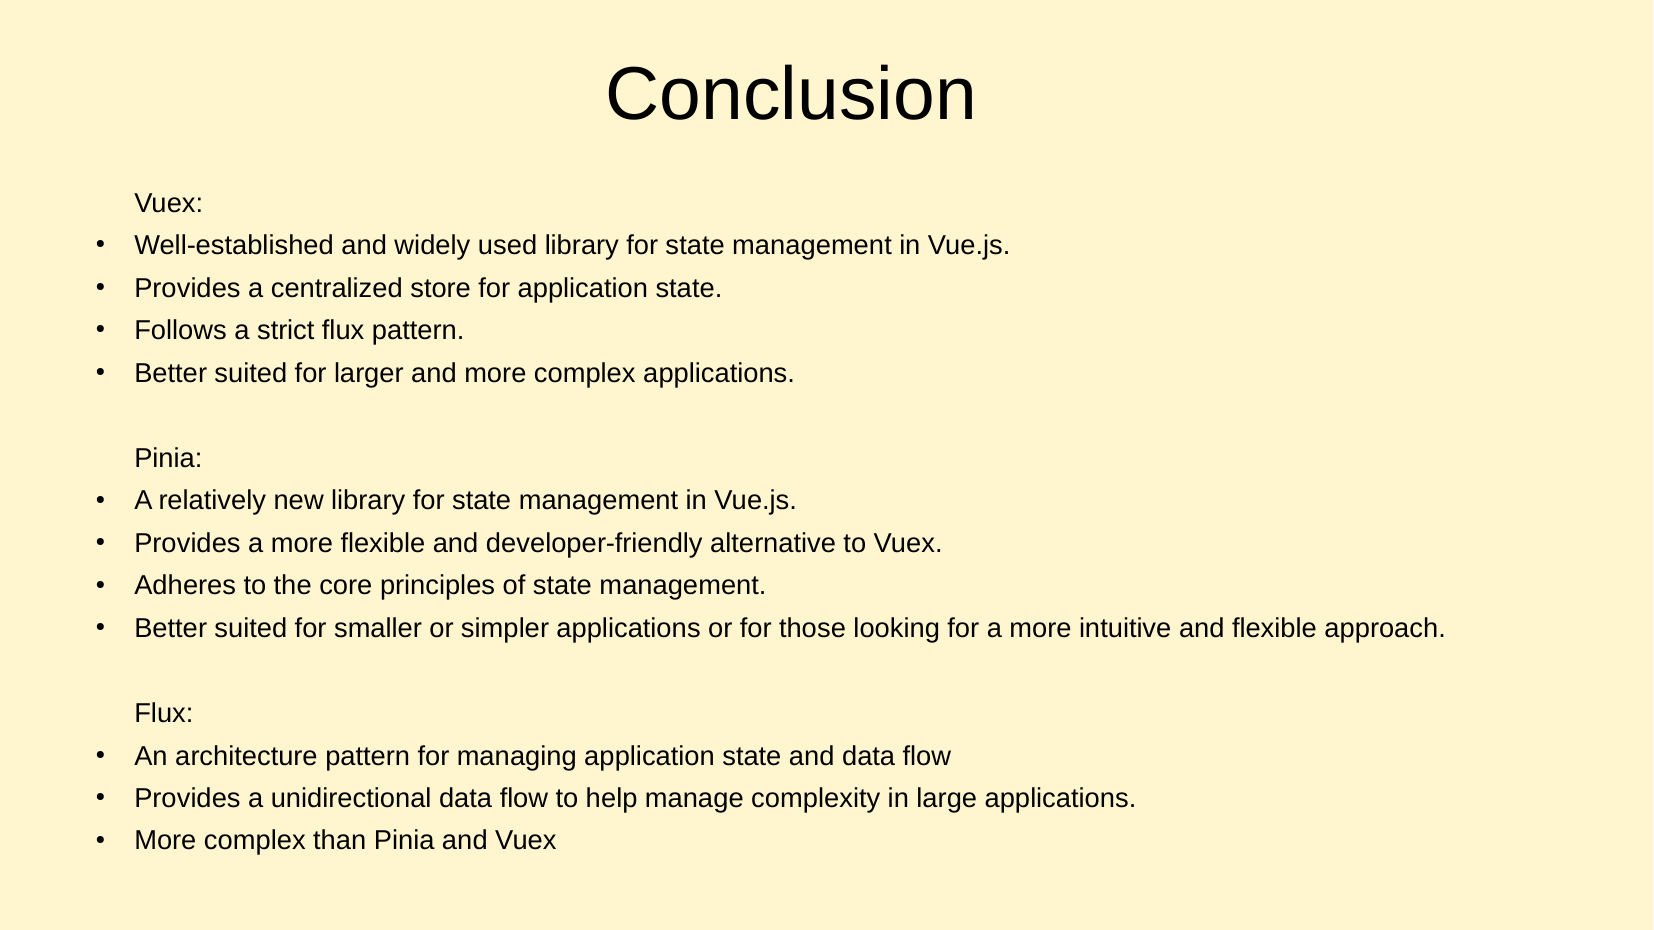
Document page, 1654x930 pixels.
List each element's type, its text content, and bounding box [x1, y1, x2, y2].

title Conclusion [82, 37, 1501, 151]
list Vuex: Well-established and widely used library for state management in Vue.js. Provides a centralized store for application state. Follows a strict flux pattern. Better suited for larger and more complex applications. Pinia: A relatively new library for state management in Vue.js. Provides a more flexible and developer-friendly alternative to Vuex. Adheres to the core principles of state management. Better suited for smaller or simpler applications or for those looking for a more intuitive and flexible approach. Flux: An architecture pattern for managing application state and data flow Provides a unidirectional data flow to help manage complexity in large applications. More complex than Pinia and Vuex [82, 187, 1571, 863]
